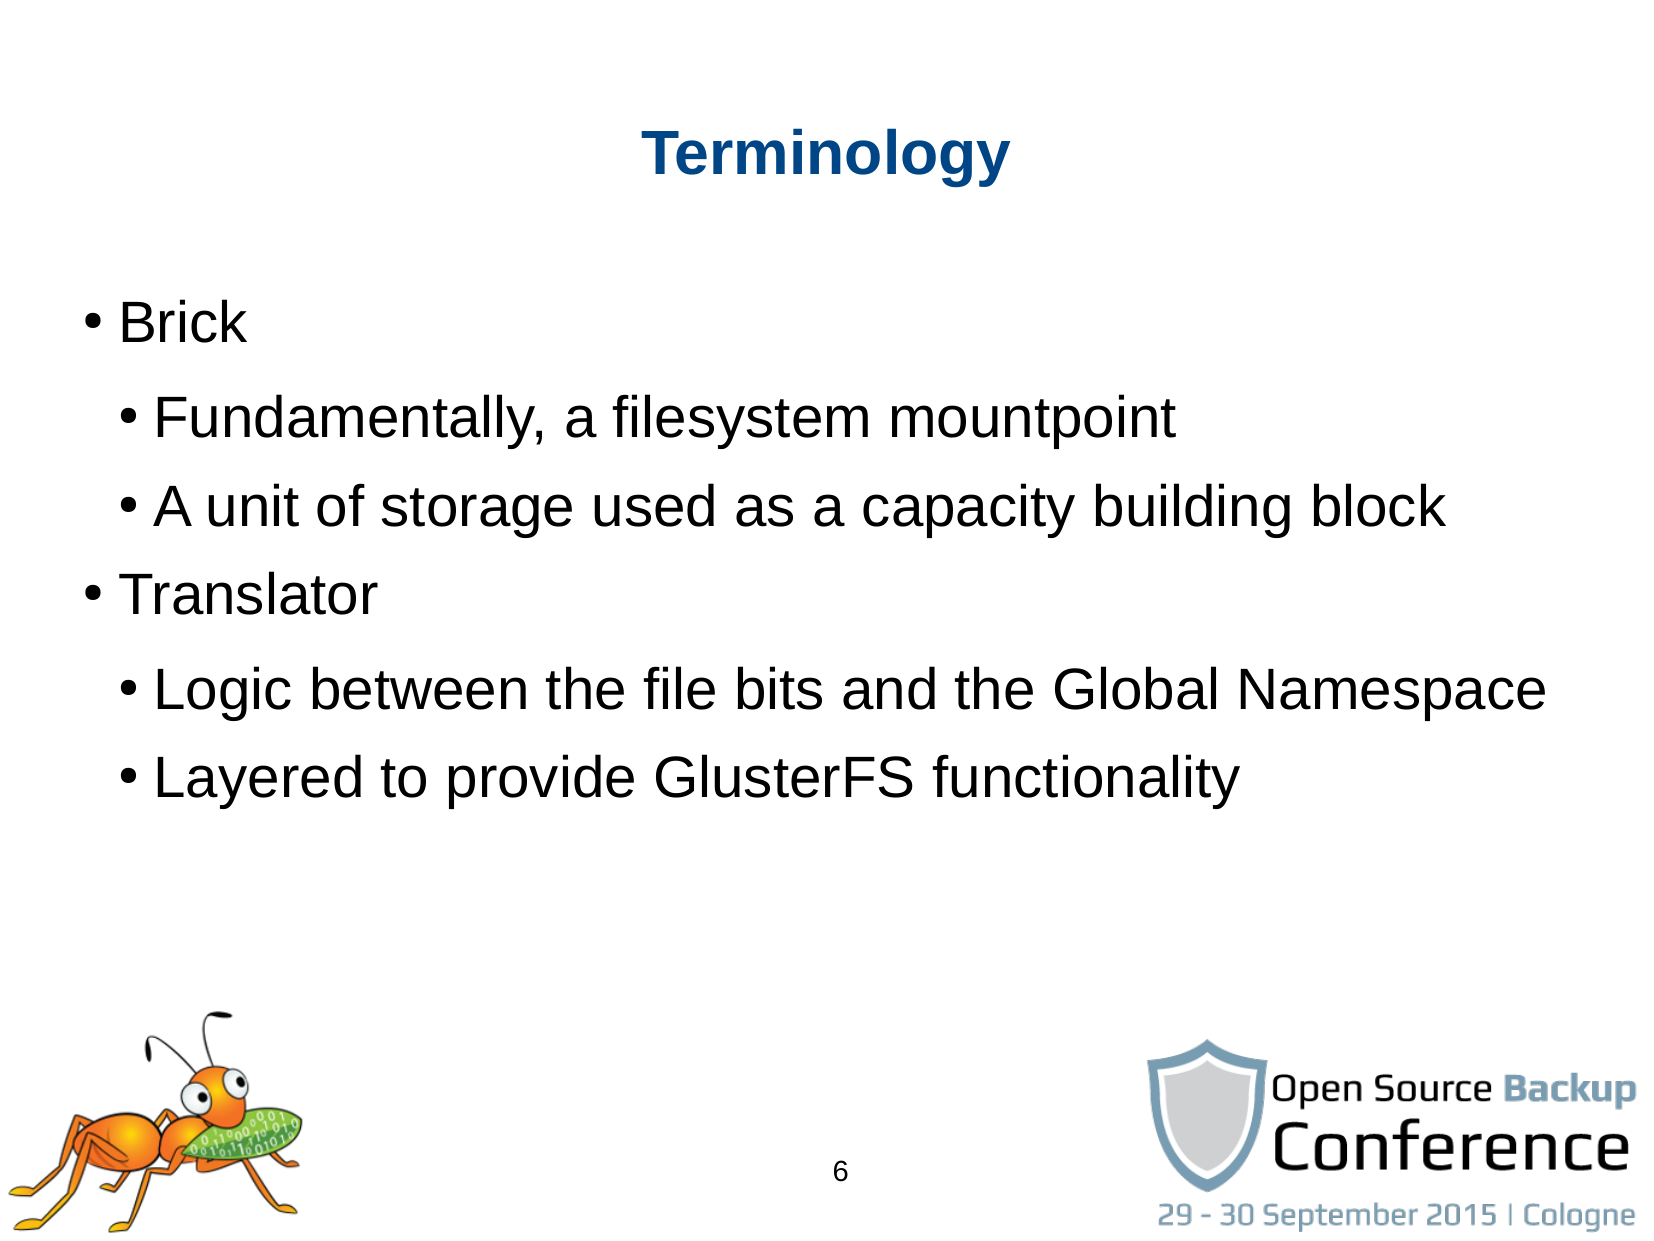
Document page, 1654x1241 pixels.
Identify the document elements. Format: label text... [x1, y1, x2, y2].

title Terminology [82, 49, 1571, 257]
picture [1132, 1033, 1654, 1241]
picture [5, 1009, 306, 1235]
list Brick Fundamentally, a filesystem mountpoint A unit of storage used as a capacity building block Translator Logic between the file bits and the Global Namespace Layered to provide GlusterFS functionality [82, 290, 1571, 1109]
